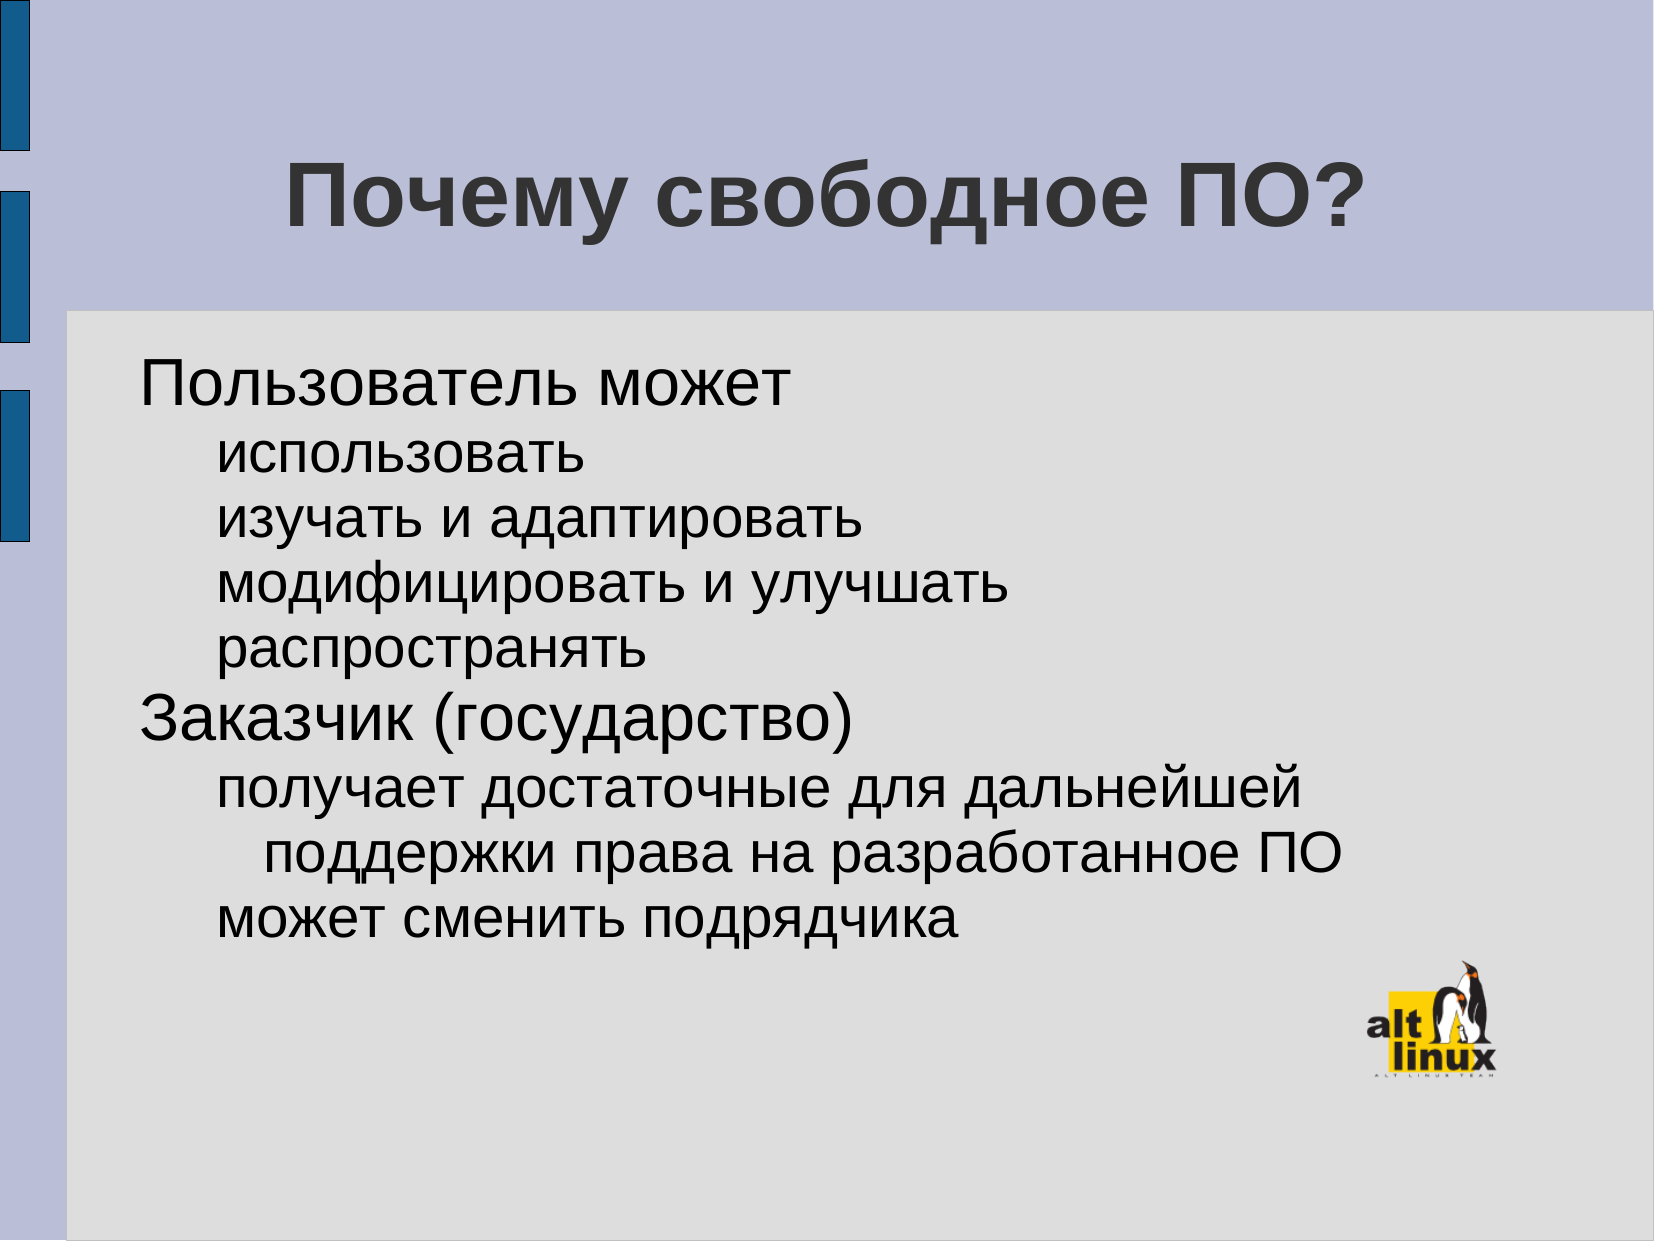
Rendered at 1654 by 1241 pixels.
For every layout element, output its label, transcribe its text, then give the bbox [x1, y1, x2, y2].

title Почему свободное ПО? [121, 91, 1534, 299]
list Пользователь может использовать изучать и адаптировать модифицировать и улучшать распространять Заказчик (государство) получает достаточные для дальнейшей поддержки права на разработанное ПО может сменить подрядчика [121, 344, 1534, 1112]
